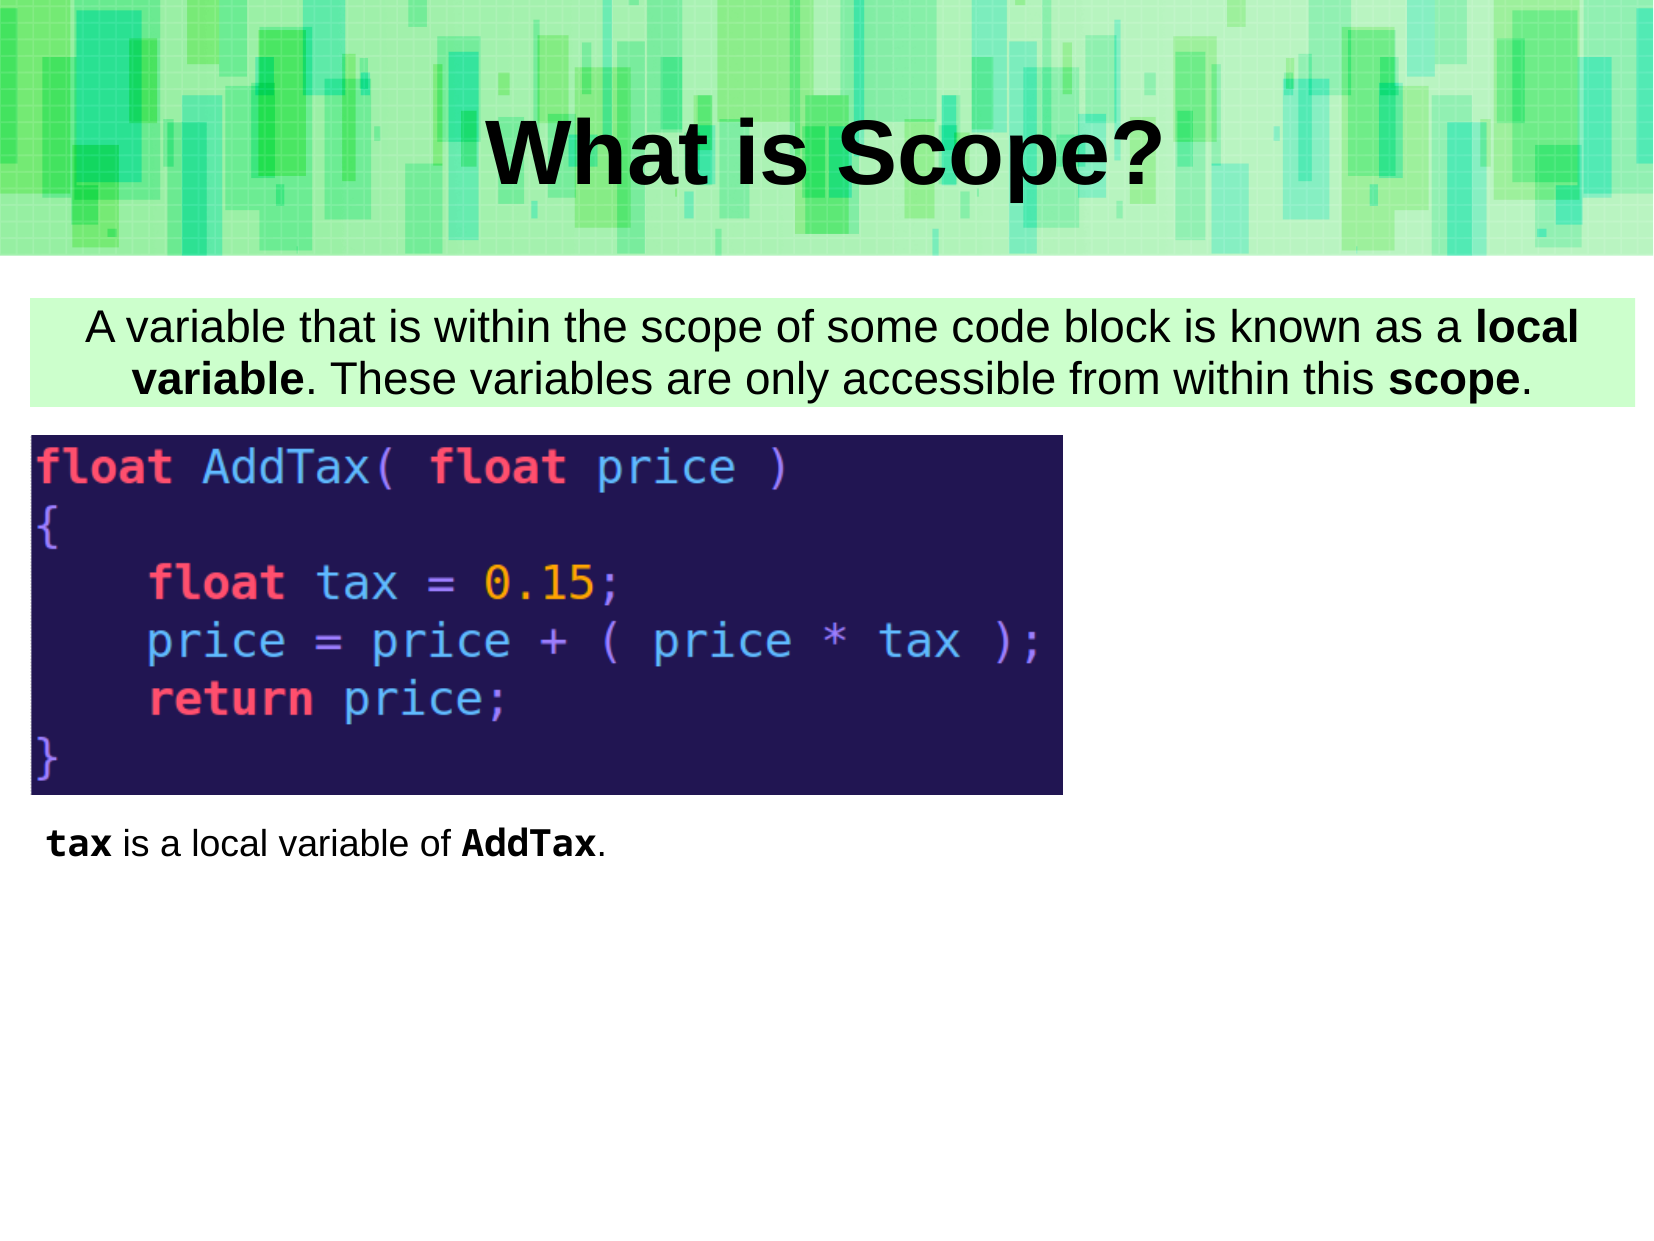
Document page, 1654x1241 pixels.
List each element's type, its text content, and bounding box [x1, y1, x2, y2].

text_box A variable that is within the scope of some code block is known as a local variable. These variables are only accessible from within this scope. [30, 298, 1636, 407]
picture [0, 0, 1654, 1241]
title What is Scope? [82, 49, 1571, 257]
text_box tax is a local variable of AddTax. [30, 808, 1066, 870]
